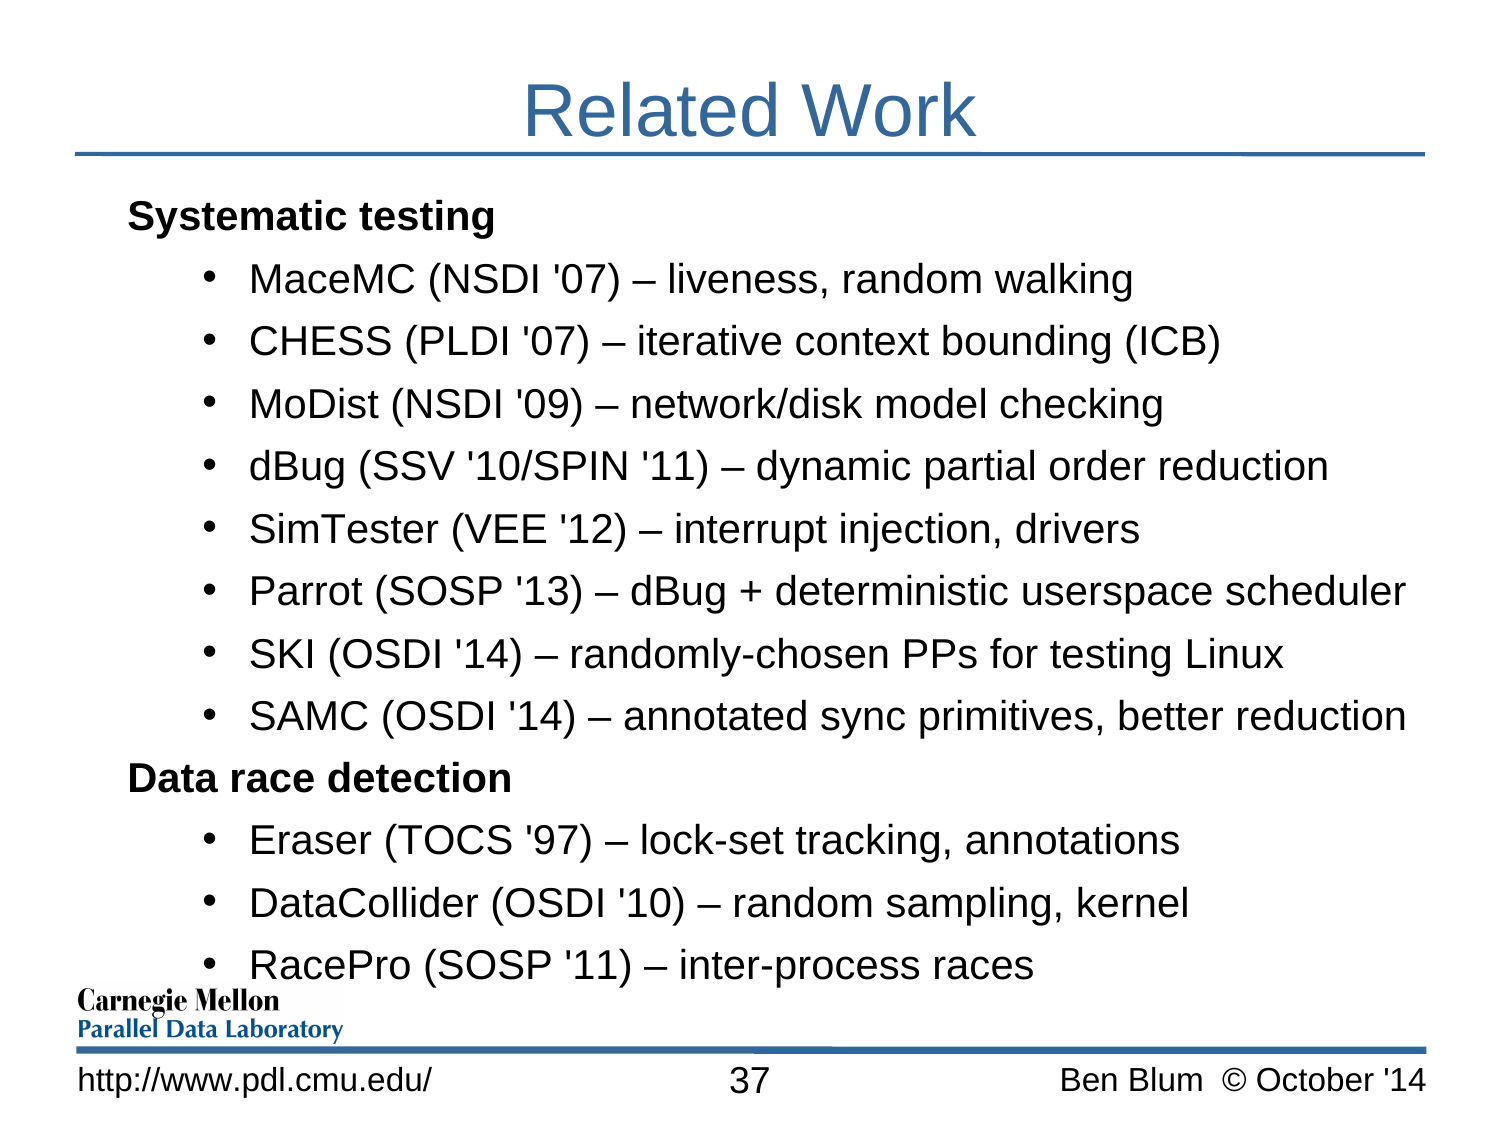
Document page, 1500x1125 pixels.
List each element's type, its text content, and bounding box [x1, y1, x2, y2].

list Systematic testing MaceMC (NSDI '07) – liveness, random walking CHESS (PLDI '07) – iterative context bounding (ICB) MoDist (NSDI '09) – network/disk model checking dBug (SSV '10/SPIN '11) – dynamic partial order reduction SimTester (VEE '12) – interrupt injection, drivers Parrot (SOSP '13) – dBug + deterministic userspace scheduler SKI (OSDI '14) – randomly-chosen PPs for testing Linux SAMC (OSDI '14) – annotated sync primitives, better reduction Data race detection Eraser (TOCS '97) – lock-set tracking, annotations DataCollider (OSDI '10) – random sampling, kernel RacePro (SOSP '11) – inter-process races [112, 181, 1463, 996]
title Related Work [112, 50, 1388, 163]
picture [77, 979, 343, 1044]
